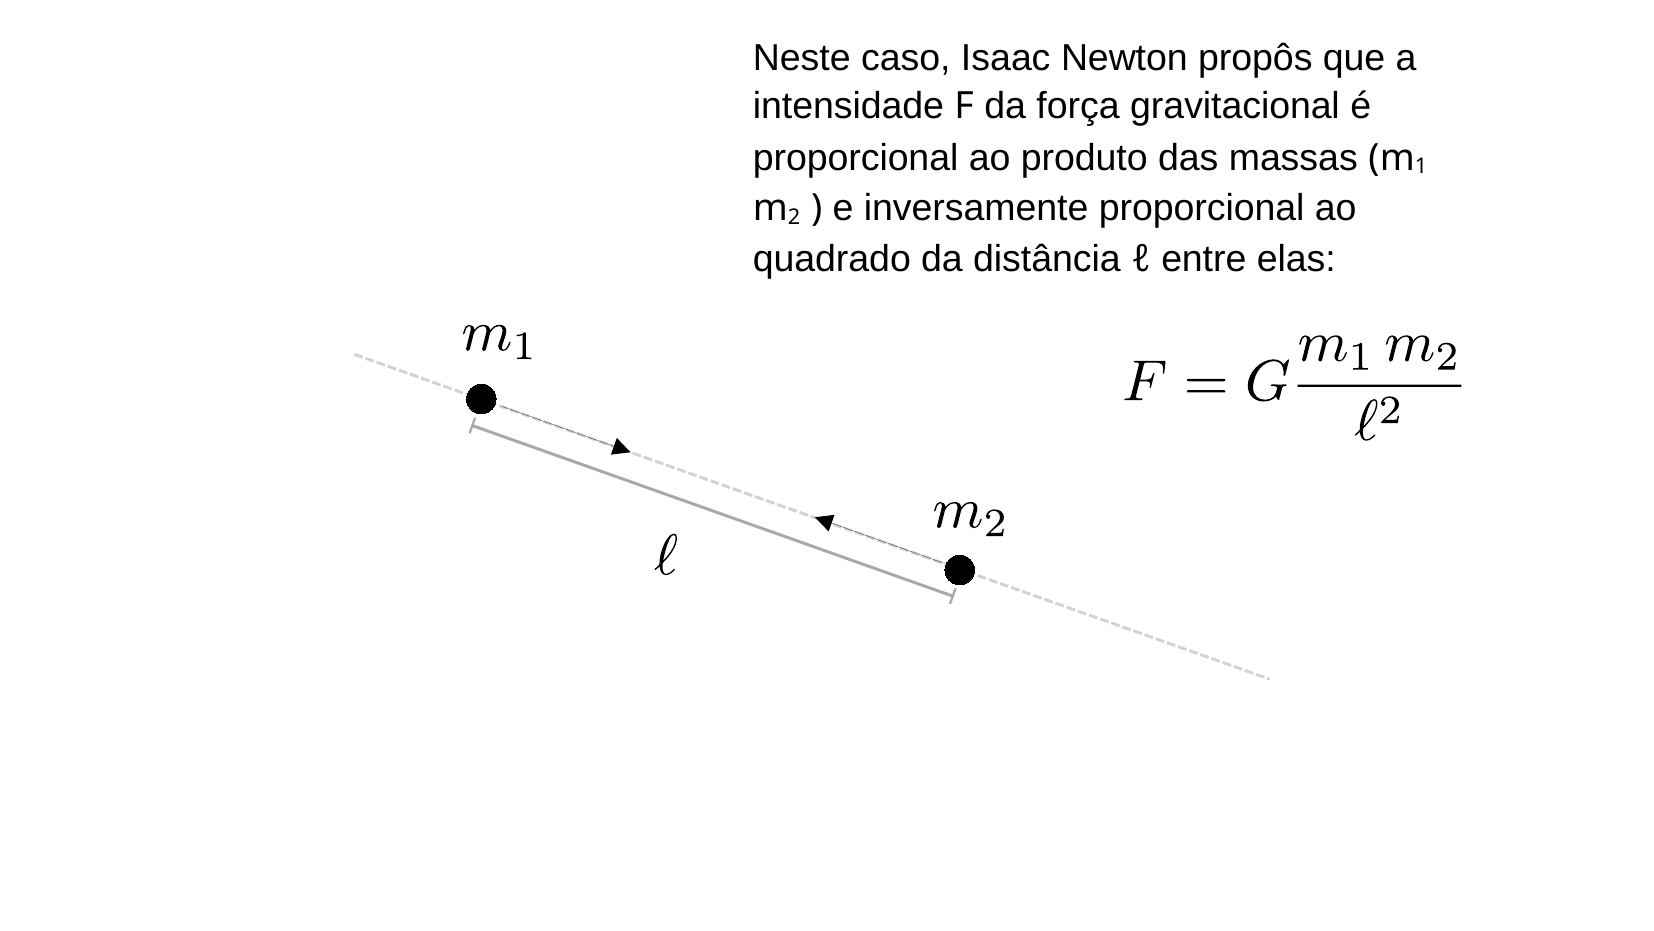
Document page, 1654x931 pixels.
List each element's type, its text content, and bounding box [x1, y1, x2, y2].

picture [463, 324, 532, 360]
picture [1122, 333, 1464, 443]
text_box Neste caso, Isaac Newton propôs que a intensidade F da força gravitacional é proporcional ao produto das massas (m1 m2 ) e inversamente proporcional ao quadrado da distância ℓ entre elas: [738, 29, 1536, 325]
picture [934, 501, 1004, 537]
text_box [944, 555, 975, 585]
text_box [466, 384, 497, 414]
picture [652, 531, 680, 578]
